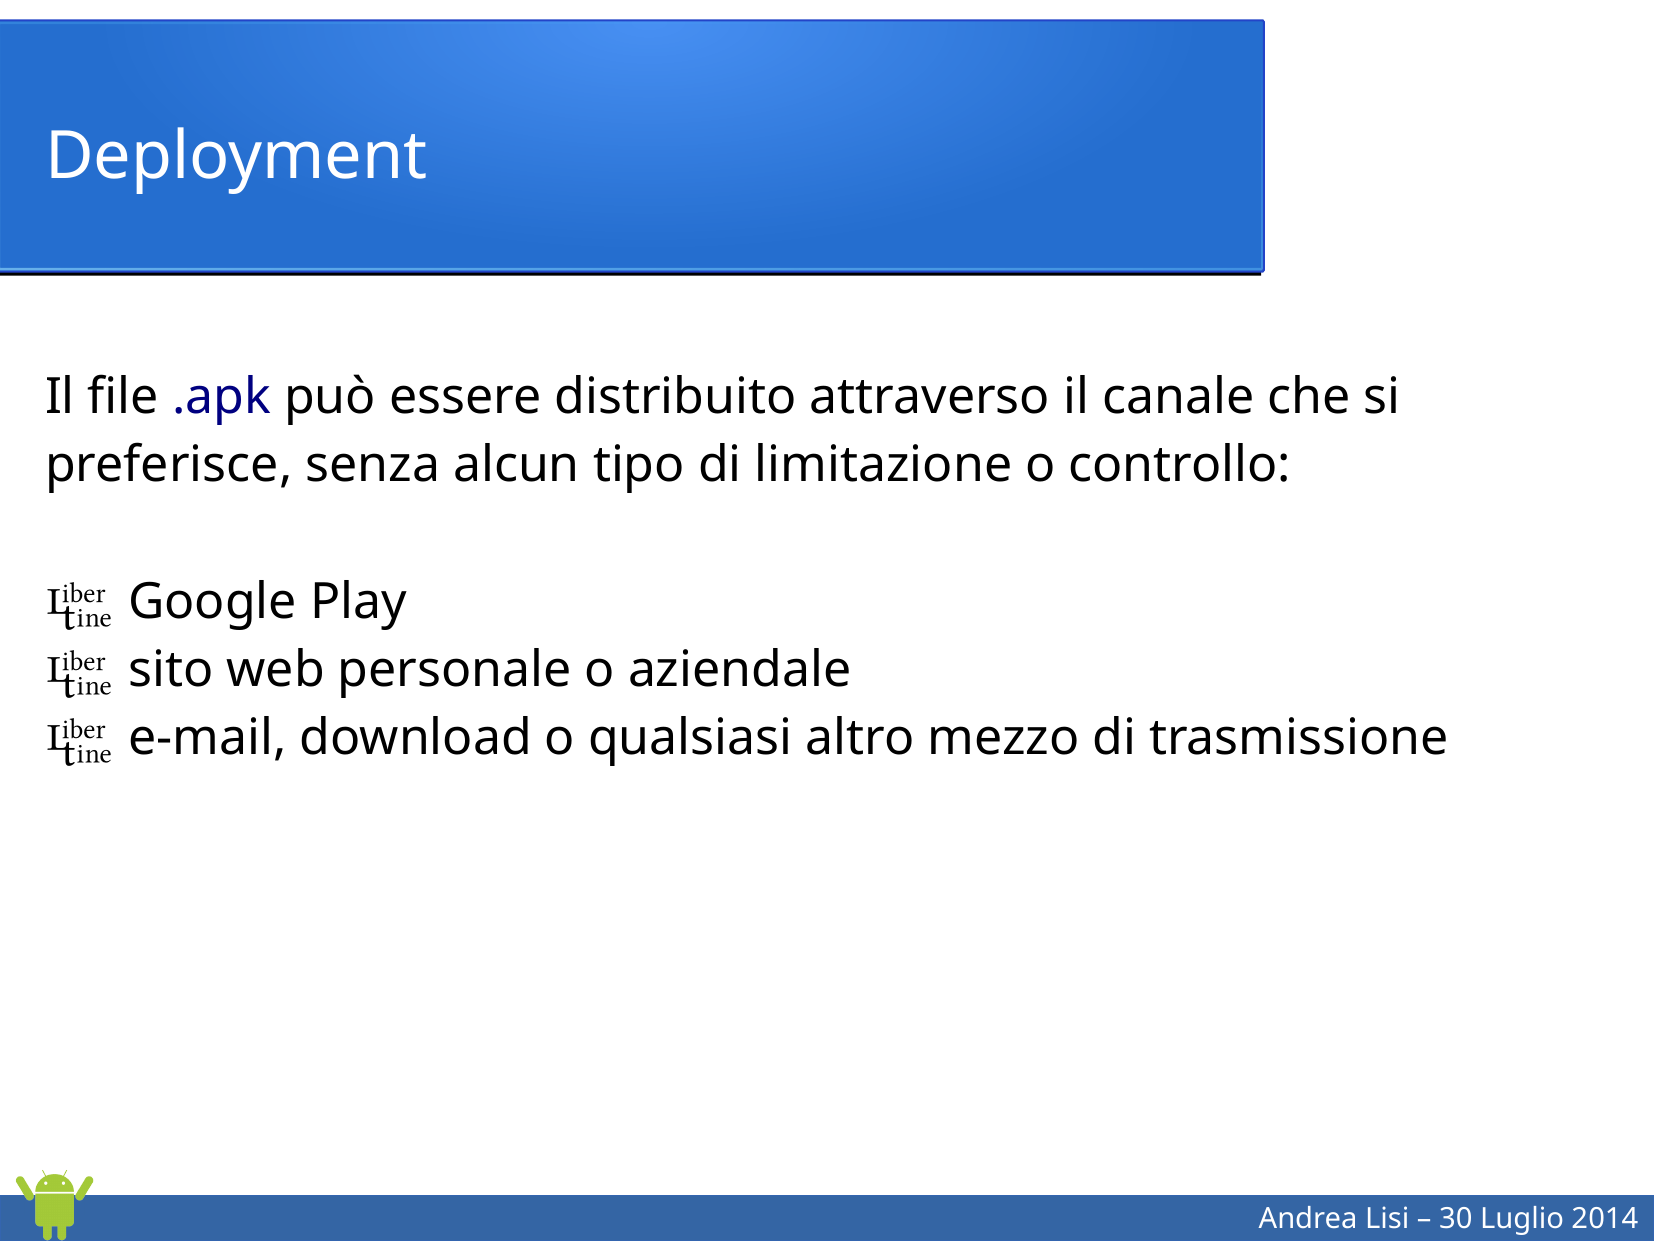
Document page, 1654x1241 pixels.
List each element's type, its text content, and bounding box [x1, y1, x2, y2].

text_box Andrea Lisi – 30 Luglio 2014 [100, 1195, 1654, 1241]
text_box Il file .apk può essere distribuito attraverso il canale che si preferisce, senza alcun tipo di limitazione o controllo:  Google Play  sito web personale o aziendale  e-mail, download o qualsiasi altro mezzo di trasmissione [45, 360, 1621, 1156]
picture [9, 1167, 100, 1241]
title Deployment [45, 49, 1250, 257]
